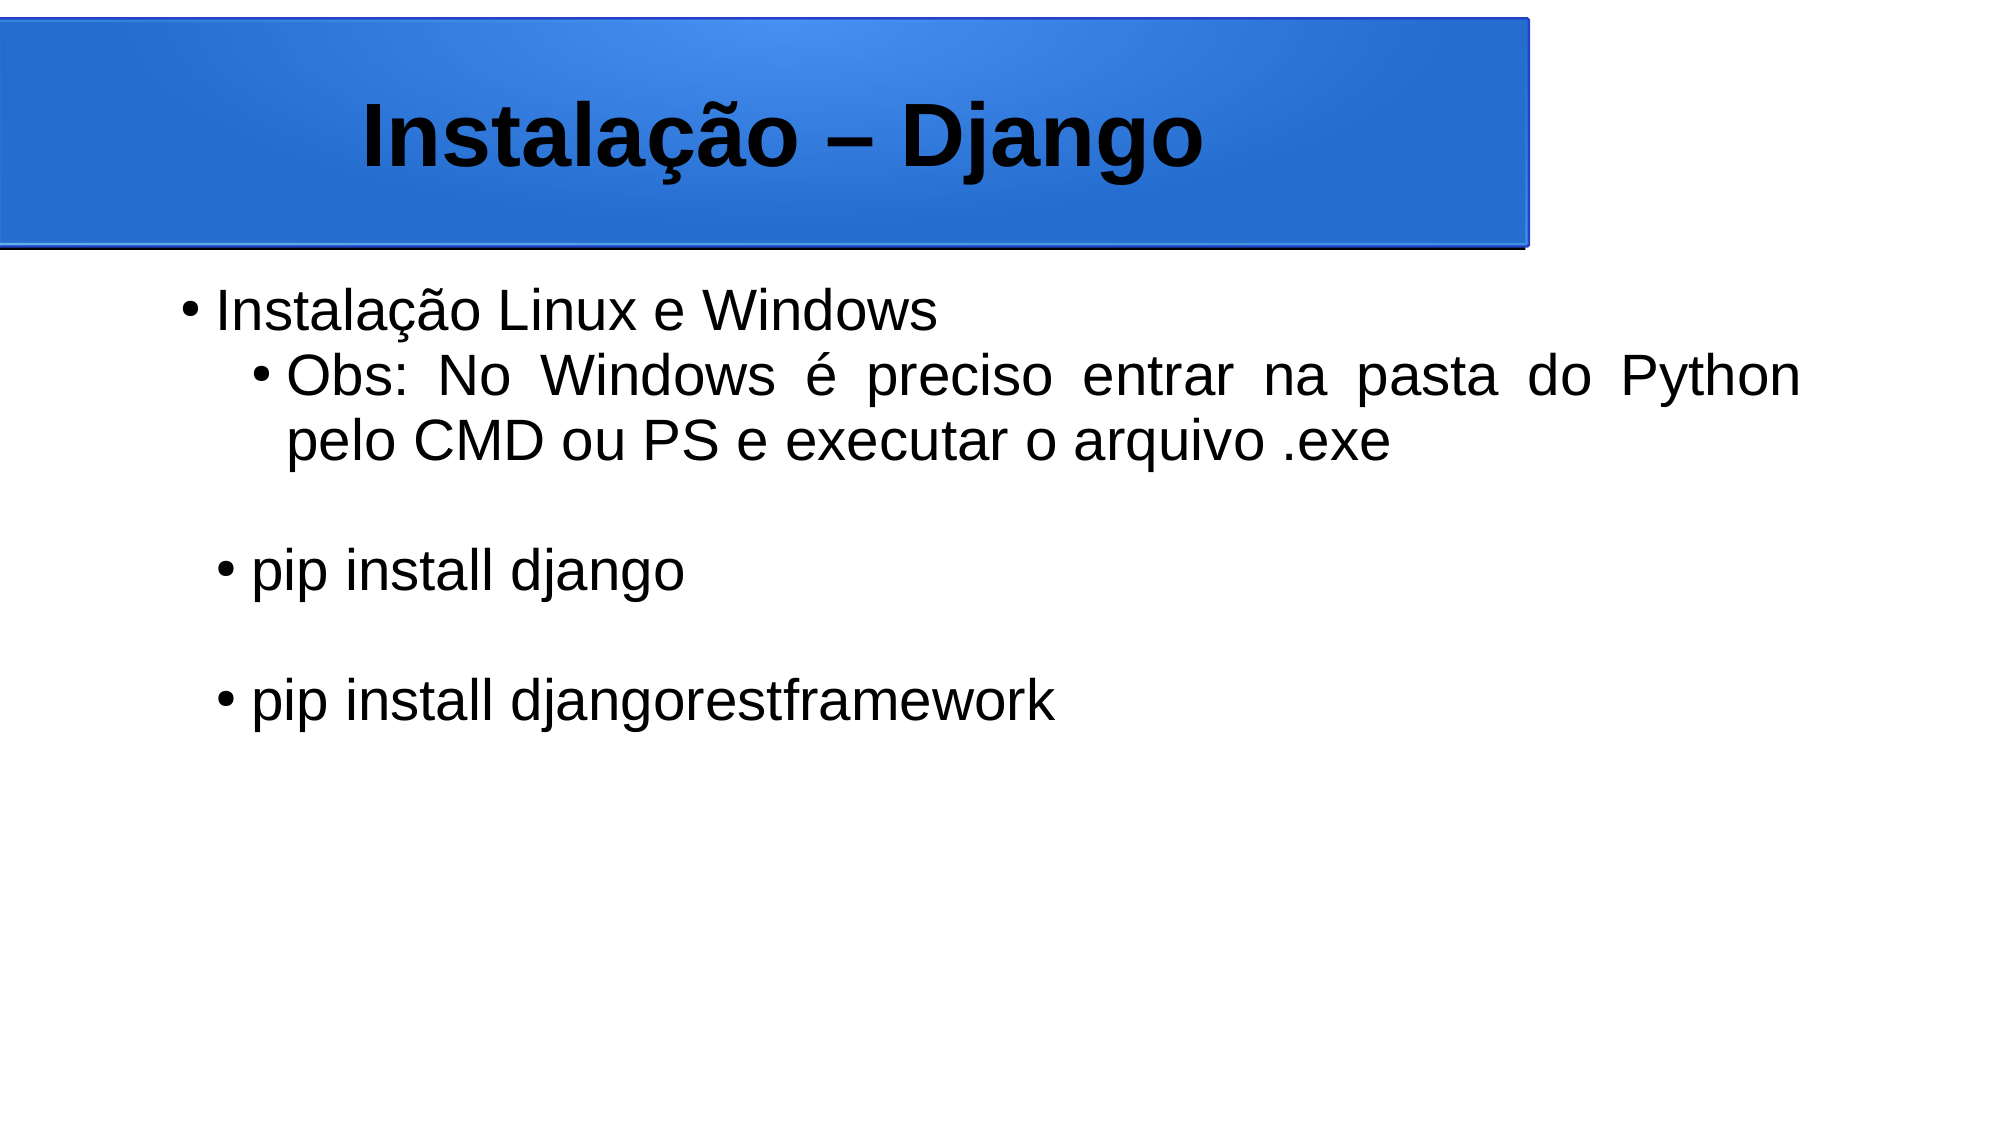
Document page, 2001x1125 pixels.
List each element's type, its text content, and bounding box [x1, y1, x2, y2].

text_box Instalação Linux e Windows Obs: No Windows é preciso entrar na pasta do Python pelo CMD ou PS e executar o arquivo .exe pip install django pip install djangorestframework [165, 270, 1819, 874]
title Instalação – Django [99, 42, 1493, 229]
